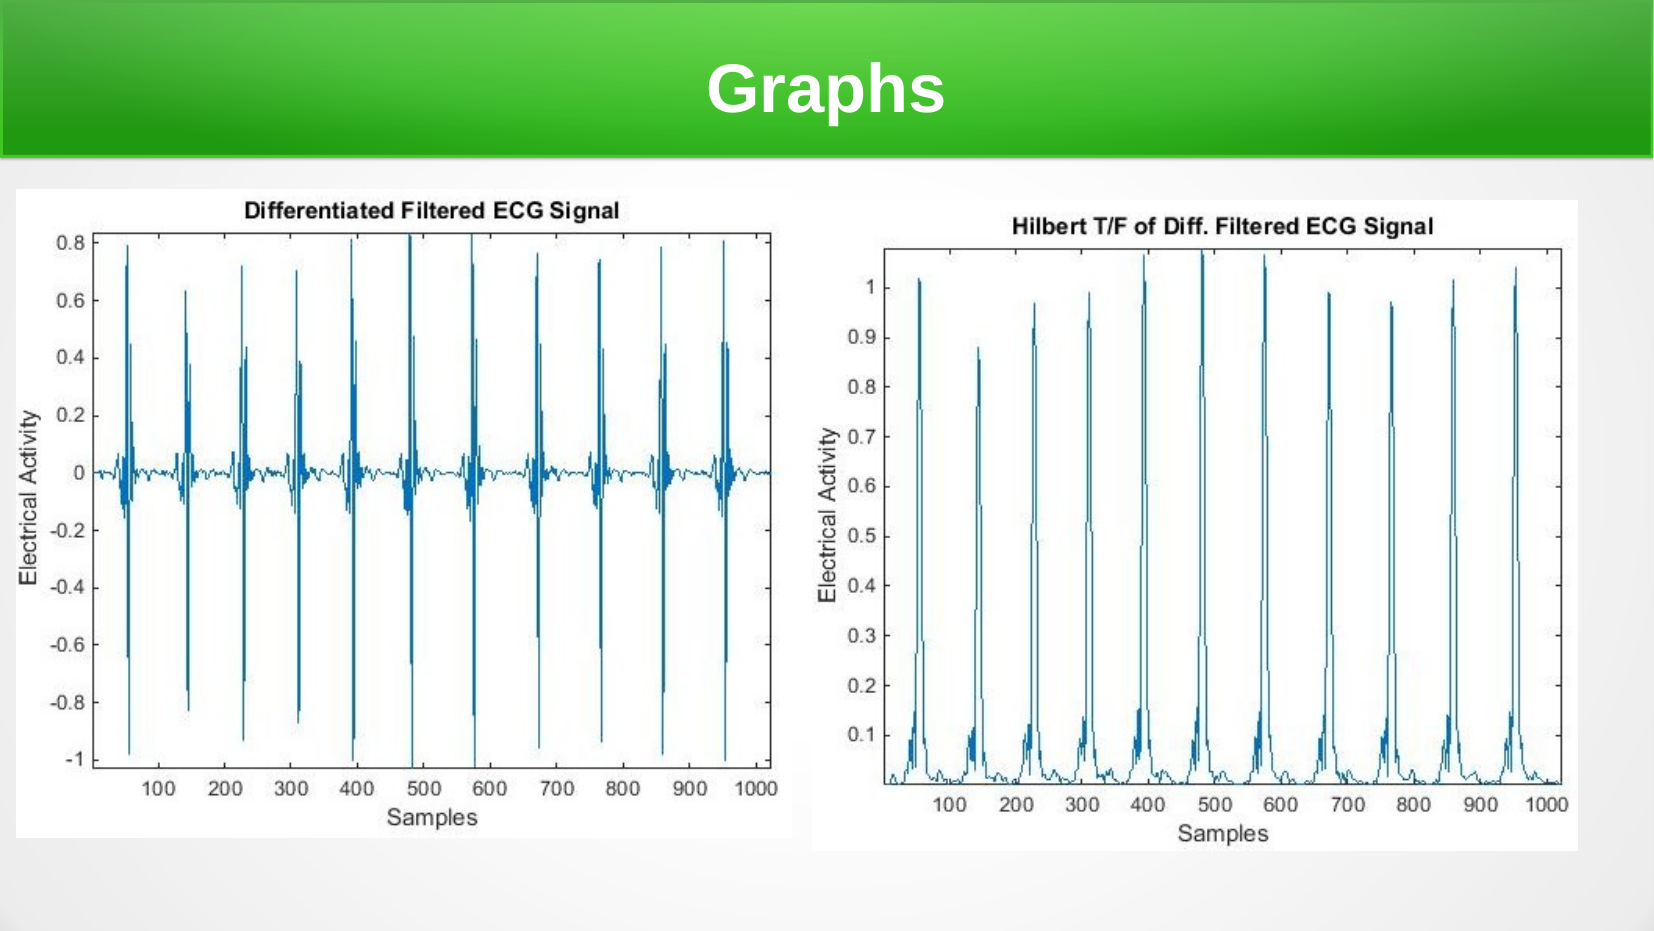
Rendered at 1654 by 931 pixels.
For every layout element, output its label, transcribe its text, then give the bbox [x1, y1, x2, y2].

title Graphs [82, 35, 1571, 142]
picture [16, 189, 792, 838]
picture [812, 200, 1578, 851]
